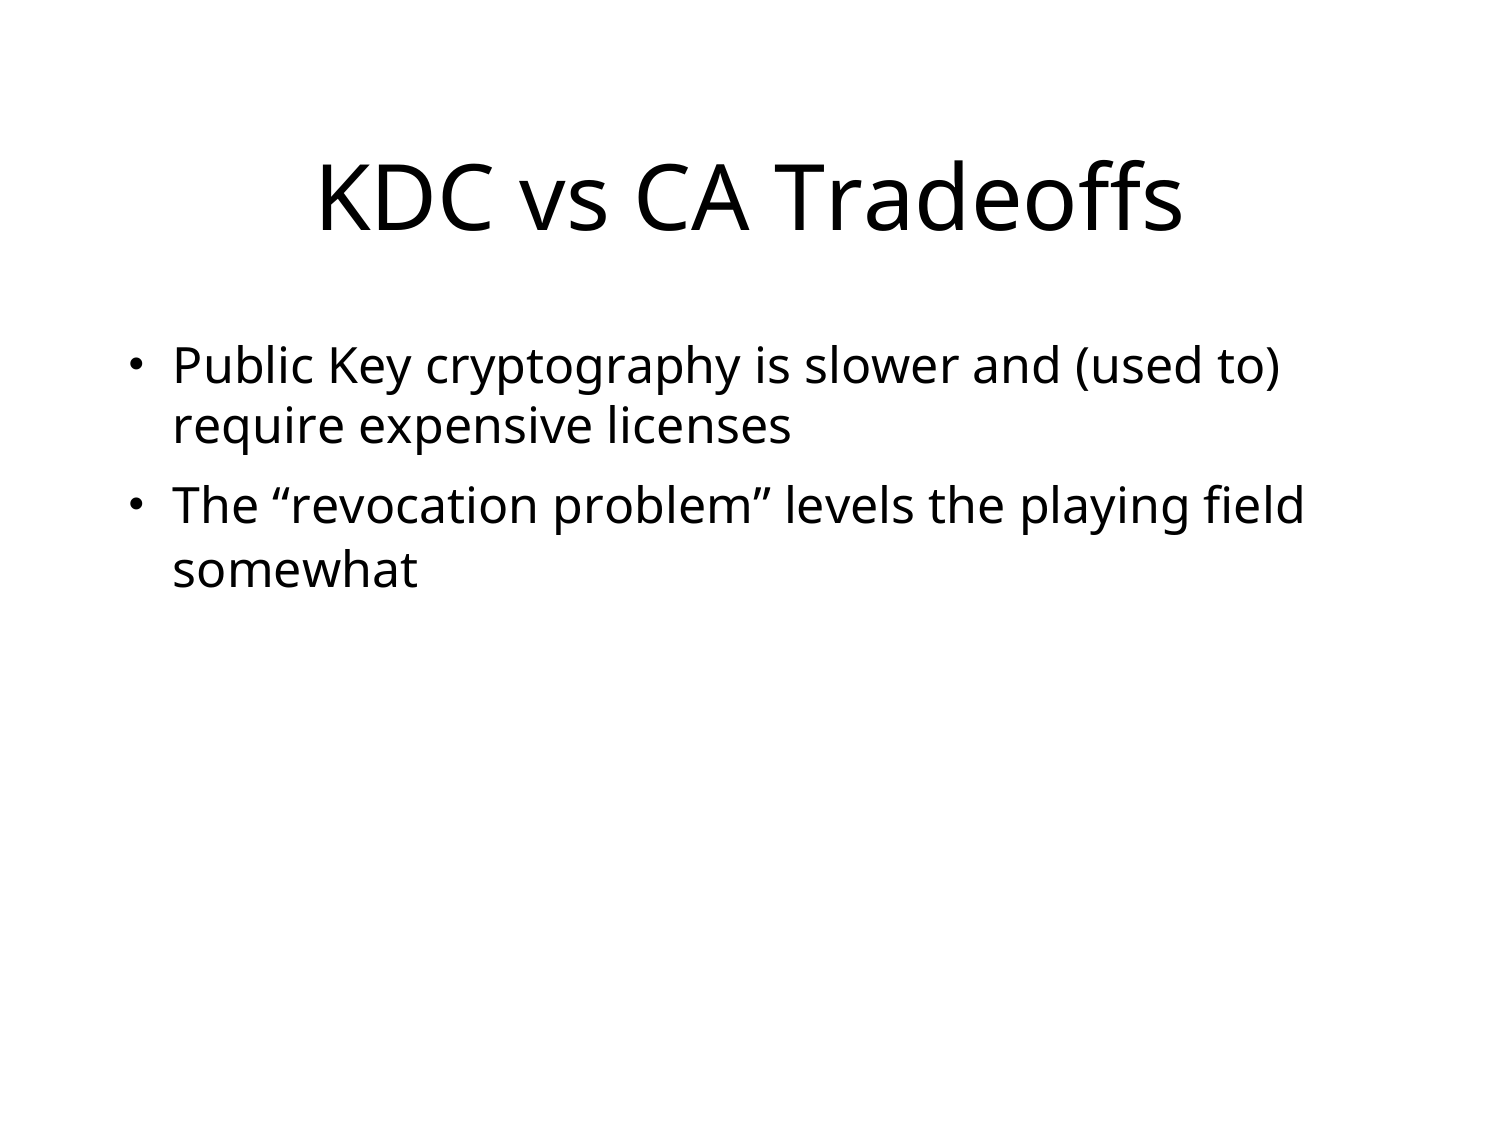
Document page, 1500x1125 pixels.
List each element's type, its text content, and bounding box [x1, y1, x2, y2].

list Public Key cryptography is slower and (used to) require expensive licenses The “revocation problem” levels the playing field somewhat [112, 324, 1388, 1000]
title KDC vs CA Tradeoffs [112, 99, 1388, 288]
